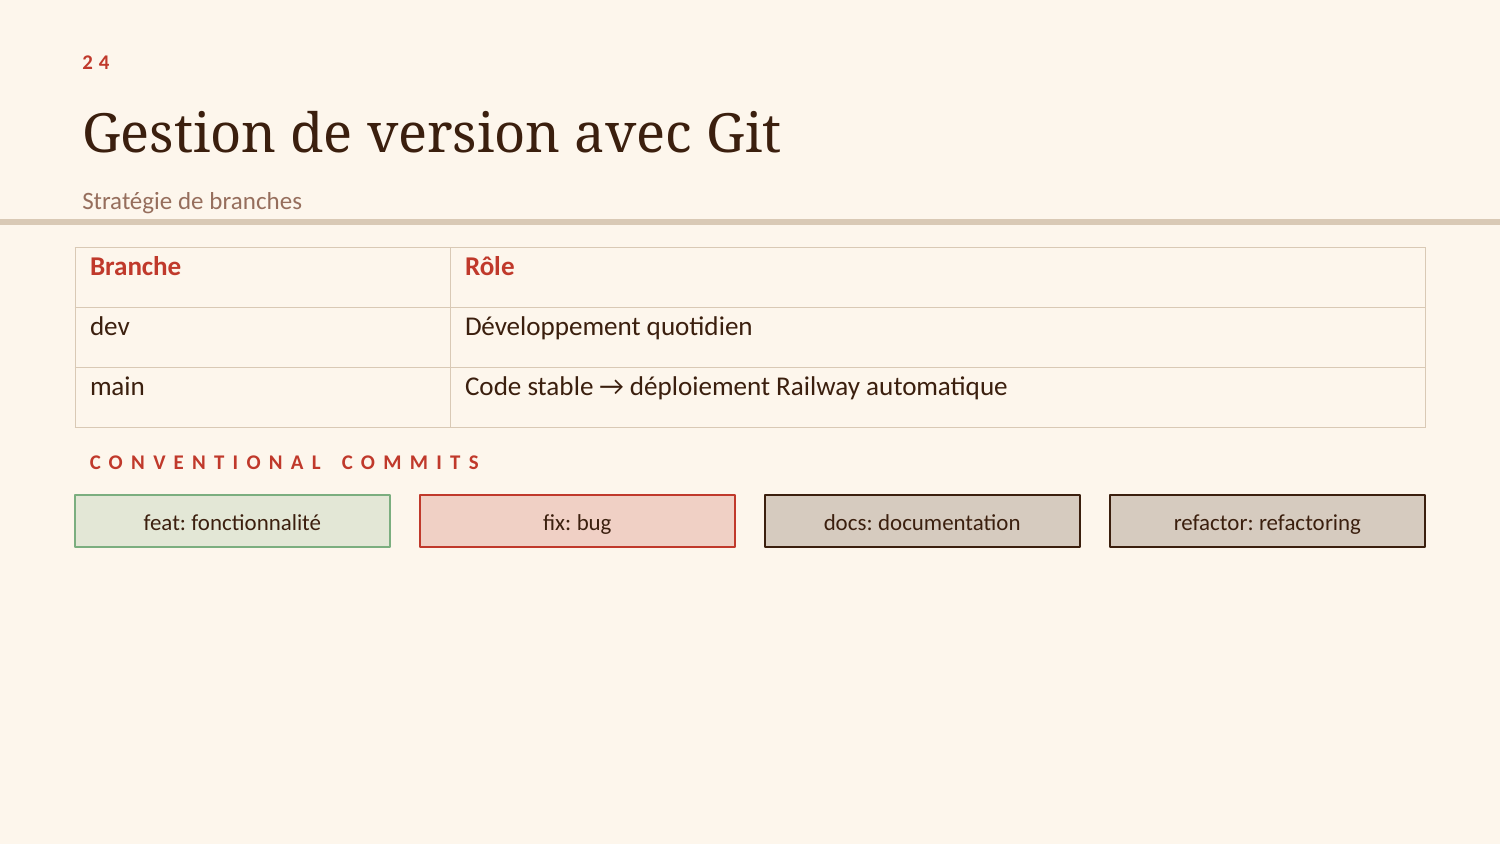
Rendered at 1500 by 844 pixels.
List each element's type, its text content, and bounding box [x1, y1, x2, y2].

table_cell Développement quotidien [451, 308, 1425, 367]
table_header Branche [76, 248, 450, 307]
table_cell main [76, 368, 450, 427]
text_box fix: bug [419, 495, 735, 548]
text_box Gestion de version avec Git [67, 82, 1433, 176]
table_header Rôle [451, 248, 1425, 307]
text_box CONVENTIONAL COMMITS [74, 442, 825, 480]
table_cell Code stable → déploiement Railway automatique [451, 368, 1425, 427]
table_cell dev [76, 308, 450, 367]
text_box feat: fonctionnalité [74, 495, 390, 548]
text_box Stratégie de branches [67, 176, 1433, 222]
text_box 24 [67, 41, 218, 80]
text_box [0, 0, 1500, 225]
text_box docs: documentation [764, 495, 1080, 548]
text_box refactor: refactoring [1109, 495, 1425, 548]
